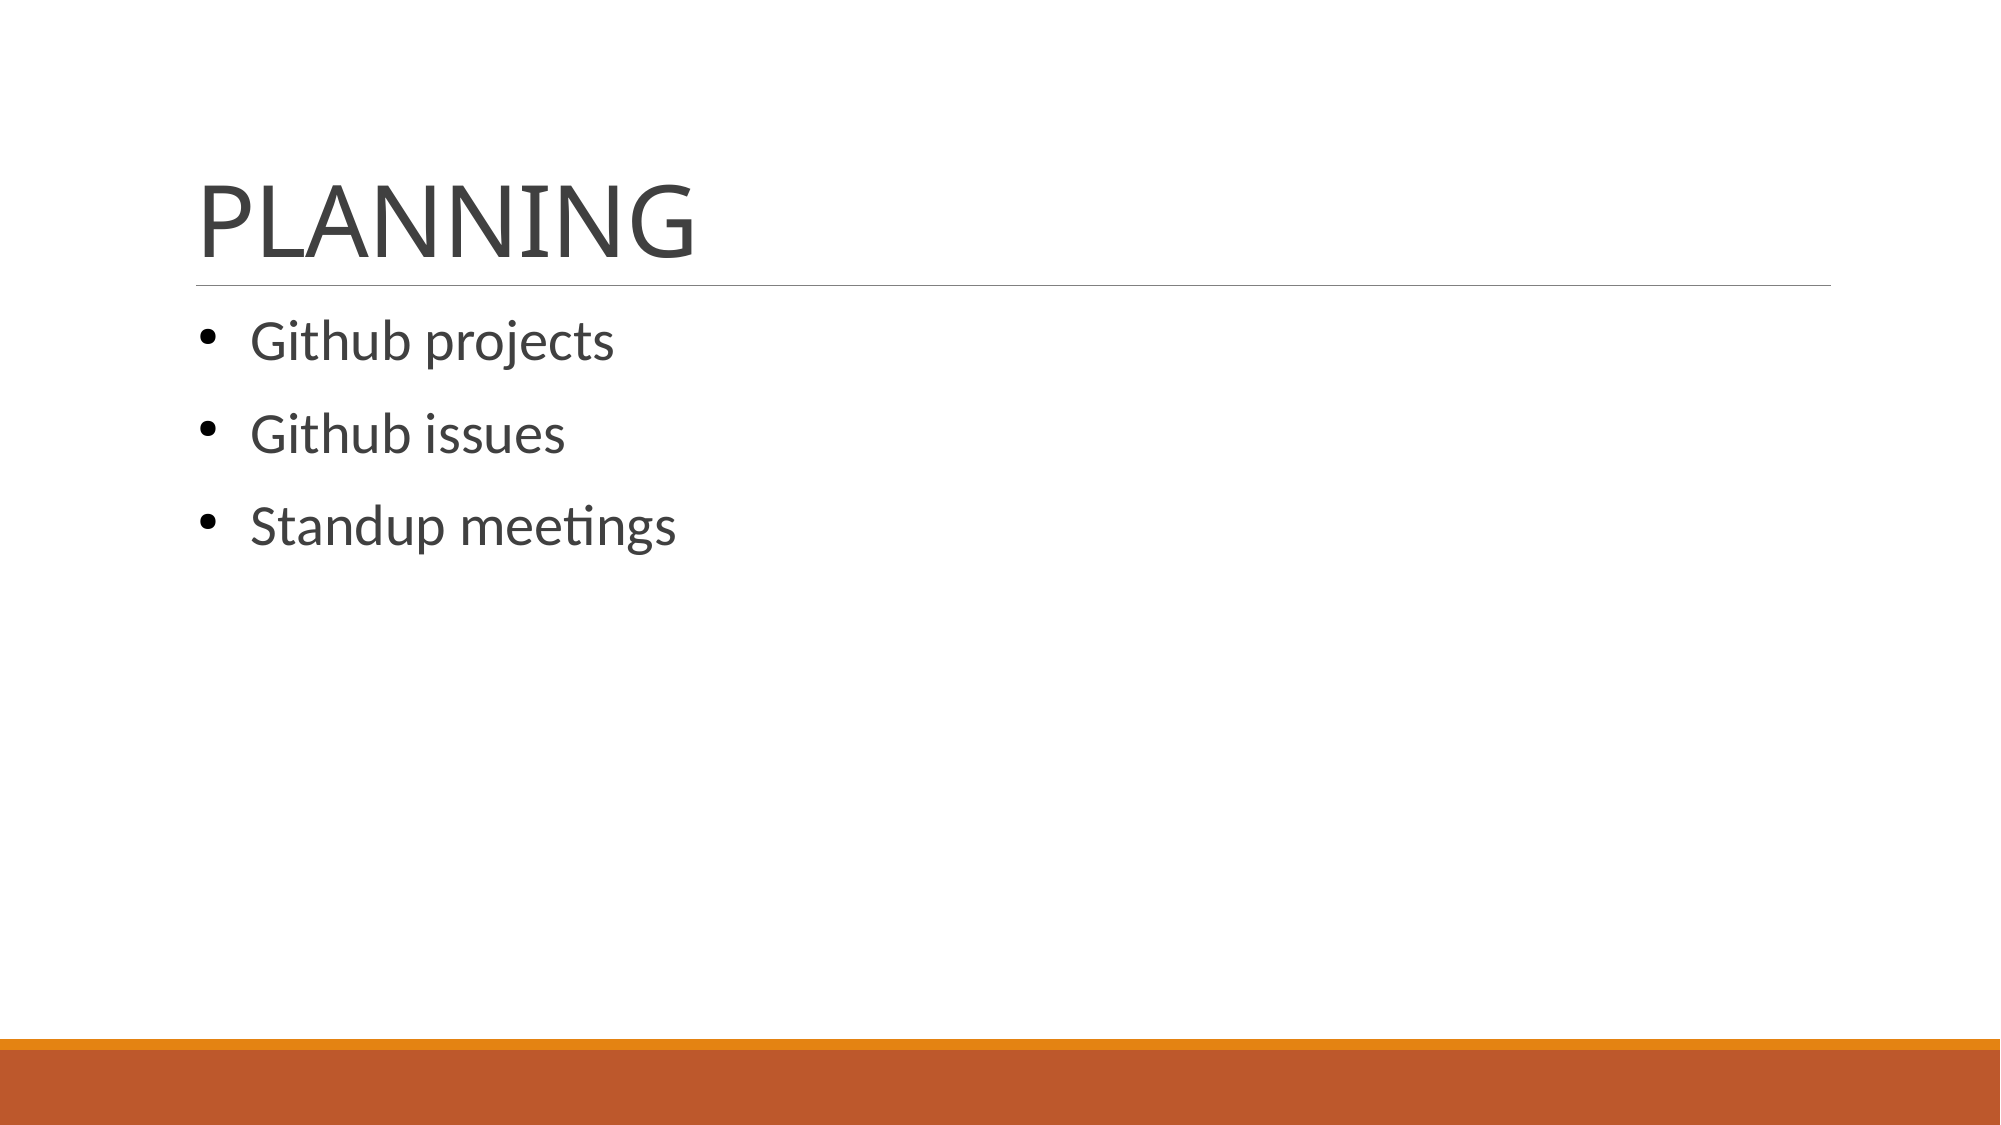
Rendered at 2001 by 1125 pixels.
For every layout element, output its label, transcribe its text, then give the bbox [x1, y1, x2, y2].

list Github projects Github issues Standup meetings [180, 302, 1830, 963]
title PLANNING [180, 47, 1830, 285]
